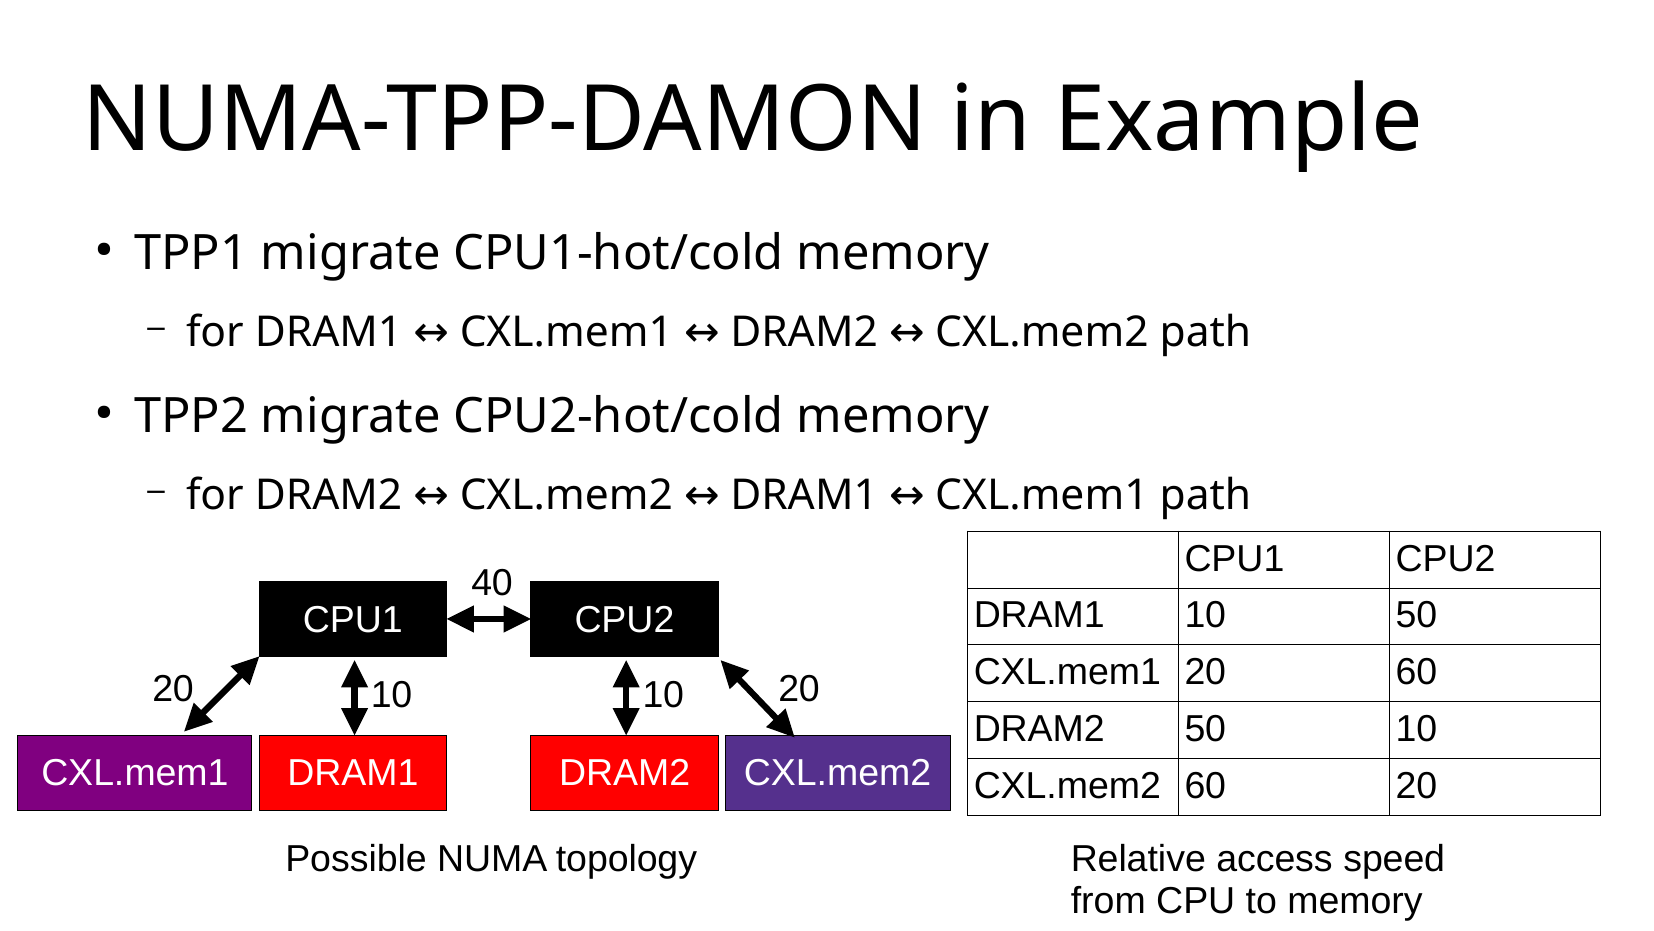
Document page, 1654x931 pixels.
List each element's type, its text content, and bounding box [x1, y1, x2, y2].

table_cell 10 [1179, 589, 1389, 644]
text_box 20 [763, 660, 835, 718]
table_header [968, 532, 1178, 588]
text_box 20 [137, 660, 209, 718]
table_header CPU2 [1390, 532, 1600, 588]
text_box 10 [627, 666, 700, 724]
text_box CXL.mem1 [17, 735, 252, 811]
text_box CXL.mem2 [725, 735, 951, 811]
table_cell CXL.mem2 [968, 759, 1178, 815]
table_cell 20 [1390, 759, 1600, 815]
table_header CPU1 [1179, 532, 1389, 588]
text_box CPU1 [259, 581, 447, 657]
table_cell 50 [1179, 702, 1389, 758]
text_box Possible NUMA topology [270, 830, 714, 888]
text_box 40 [456, 553, 528, 611]
table_cell CXL.mem1 [968, 645, 1178, 701]
text_box DRAM1 [259, 735, 447, 811]
table_cell DRAM1 [968, 589, 1178, 644]
list TPP1 migrate CPU1-hot/cold memory for DRAM1 ↔ CXL.mem1 ↔ DRAM2 ↔ CXL.mem2 path TPP2 migrate CPU2-hot/cold memory for DRAM2 ↔ CXL.mem2 ↔ DRAM1 ↔ CXL.mem1 path [82, 217, 1571, 526]
text_box 10 [356, 666, 428, 724]
table_cell 50 [1390, 589, 1600, 644]
title NUMA-TPP-DAMON in Example [82, 37, 1571, 193]
text_box CPU2 [530, 581, 719, 657]
table_cell 20 [1179, 645, 1389, 701]
table_cell 60 [1390, 645, 1600, 701]
table_cell 60 [1179, 759, 1389, 815]
table_cell 10 [1390, 702, 1600, 758]
table_cell DRAM2 [968, 702, 1178, 758]
text_box DRAM2 [530, 735, 719, 811]
text_box Relative access speed from CPU to memory [1056, 830, 1461, 930]
